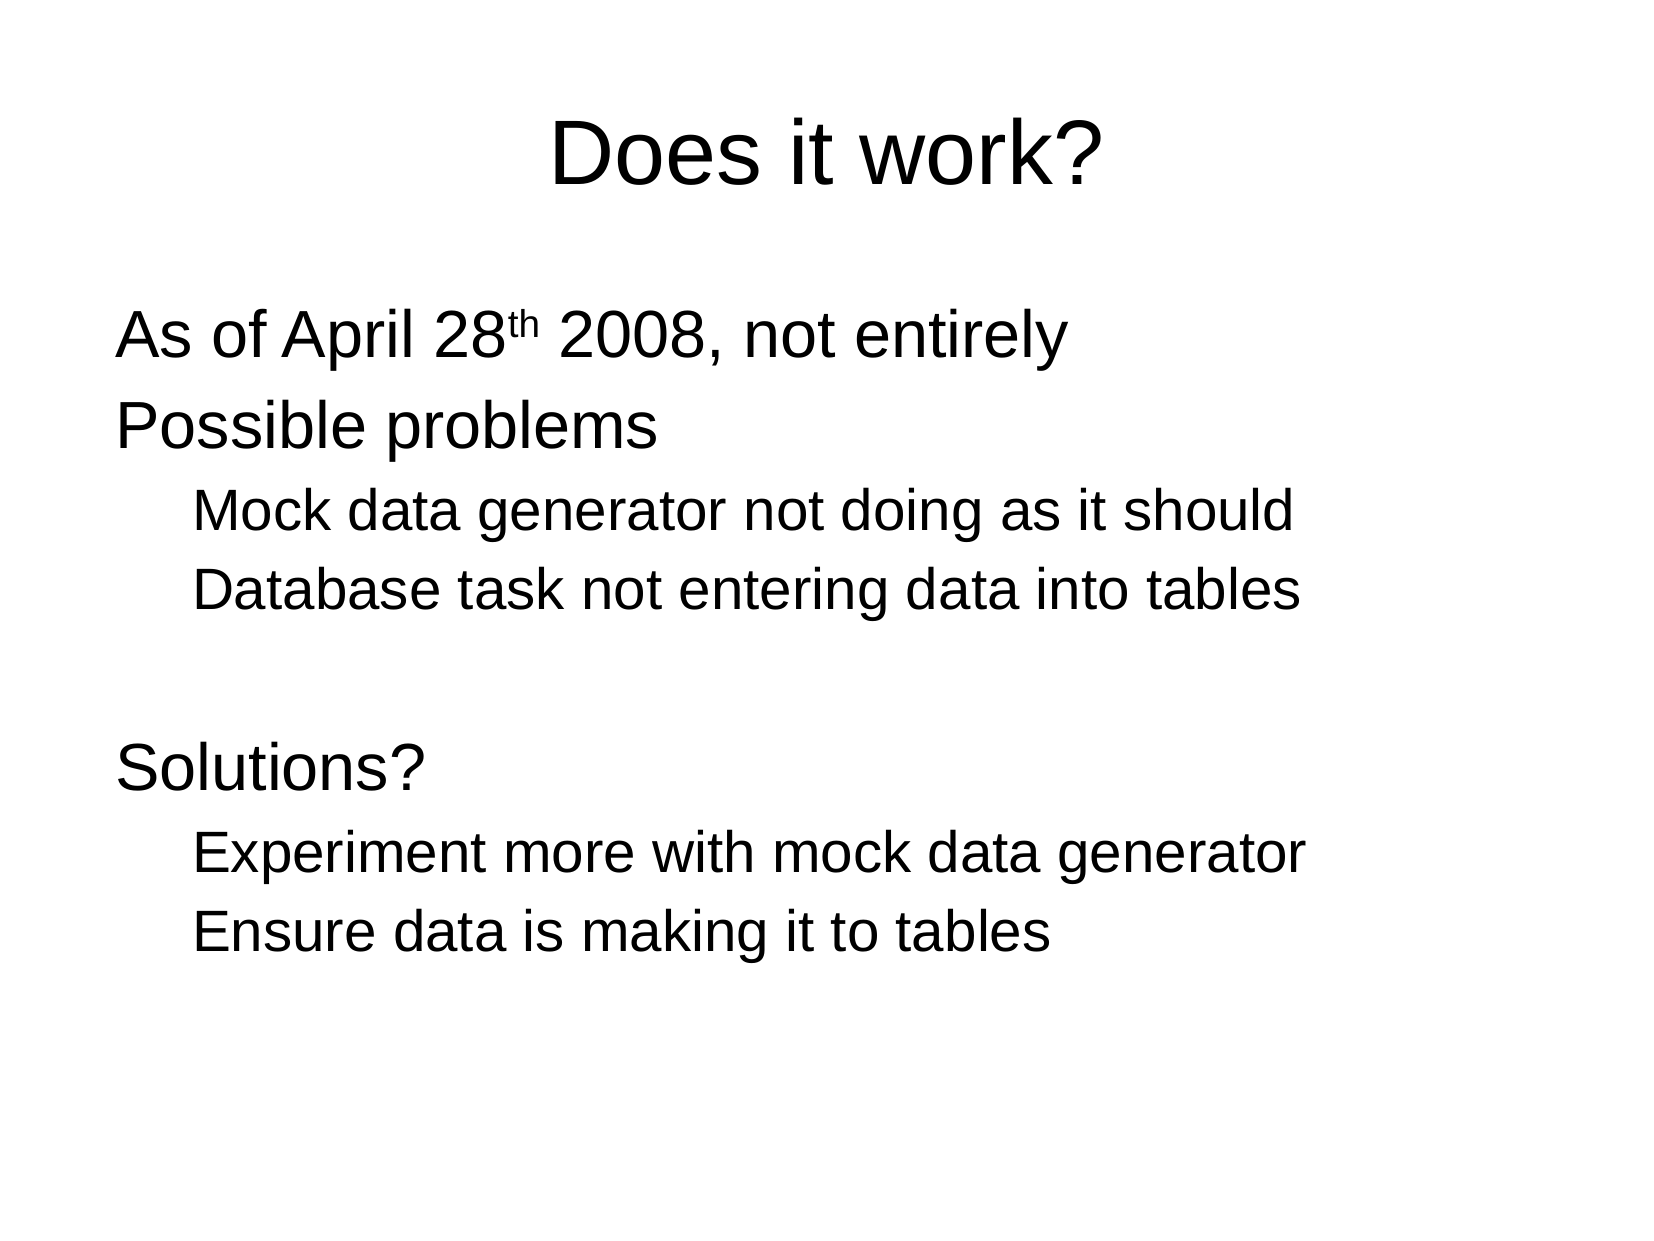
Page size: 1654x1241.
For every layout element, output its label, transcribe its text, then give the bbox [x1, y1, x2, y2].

list As of April 28th 2008, not entirely Possible problems Mock data generator not doing as it should Database task not entering data into tables Solutions? Experiment more with mock data generator Ensure data is making it to tables [82, 289, 1571, 1108]
title Does it work? [82, 49, 1571, 257]
